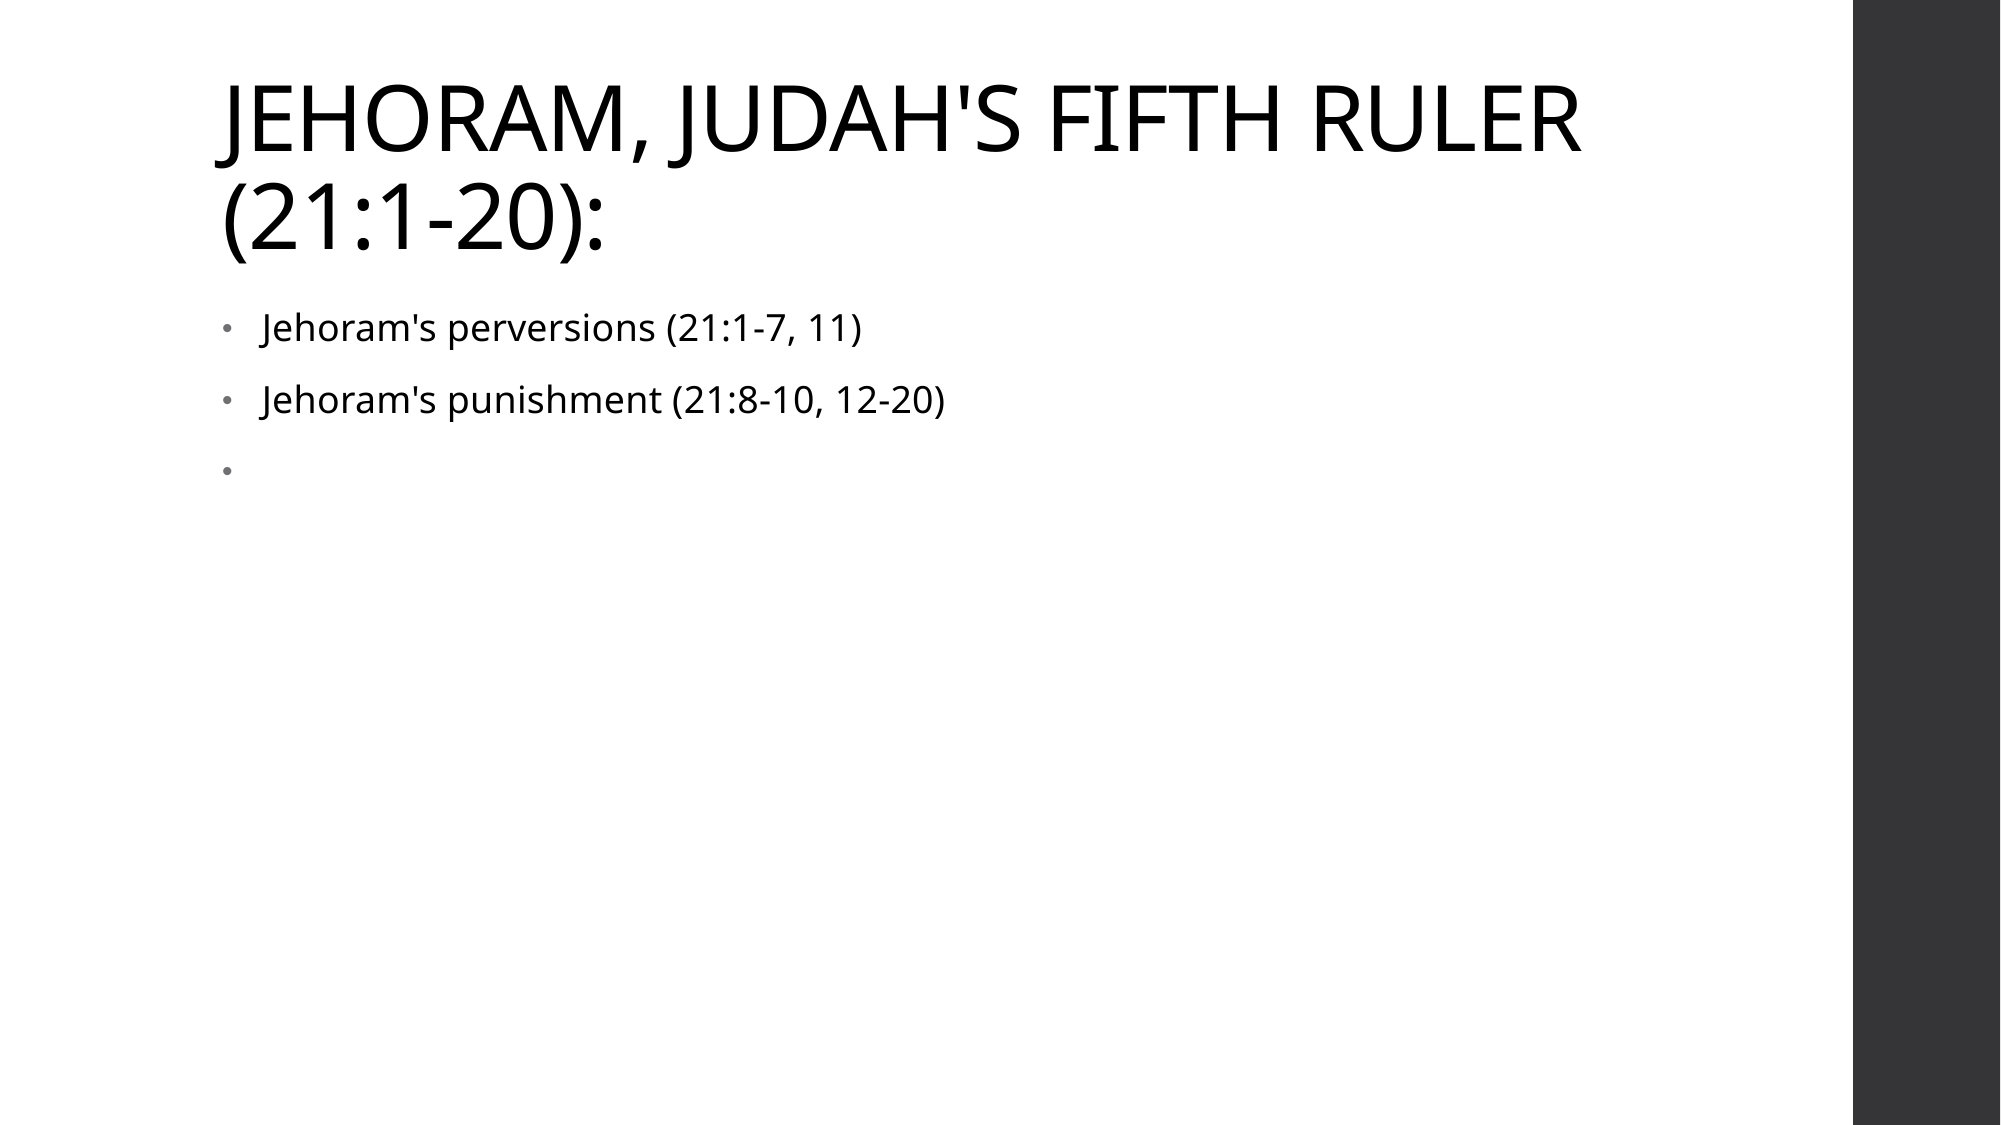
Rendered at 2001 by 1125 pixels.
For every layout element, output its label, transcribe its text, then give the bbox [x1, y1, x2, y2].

title JEHORAM, JUDAH'S FIFTH RULER (21:1-20): [206, 60, 1797, 278]
list Jehoram's perversions (21:1-7, 11) Jehoram's punishment (21:8-10, 12-20) [206, 299, 1617, 1014]
